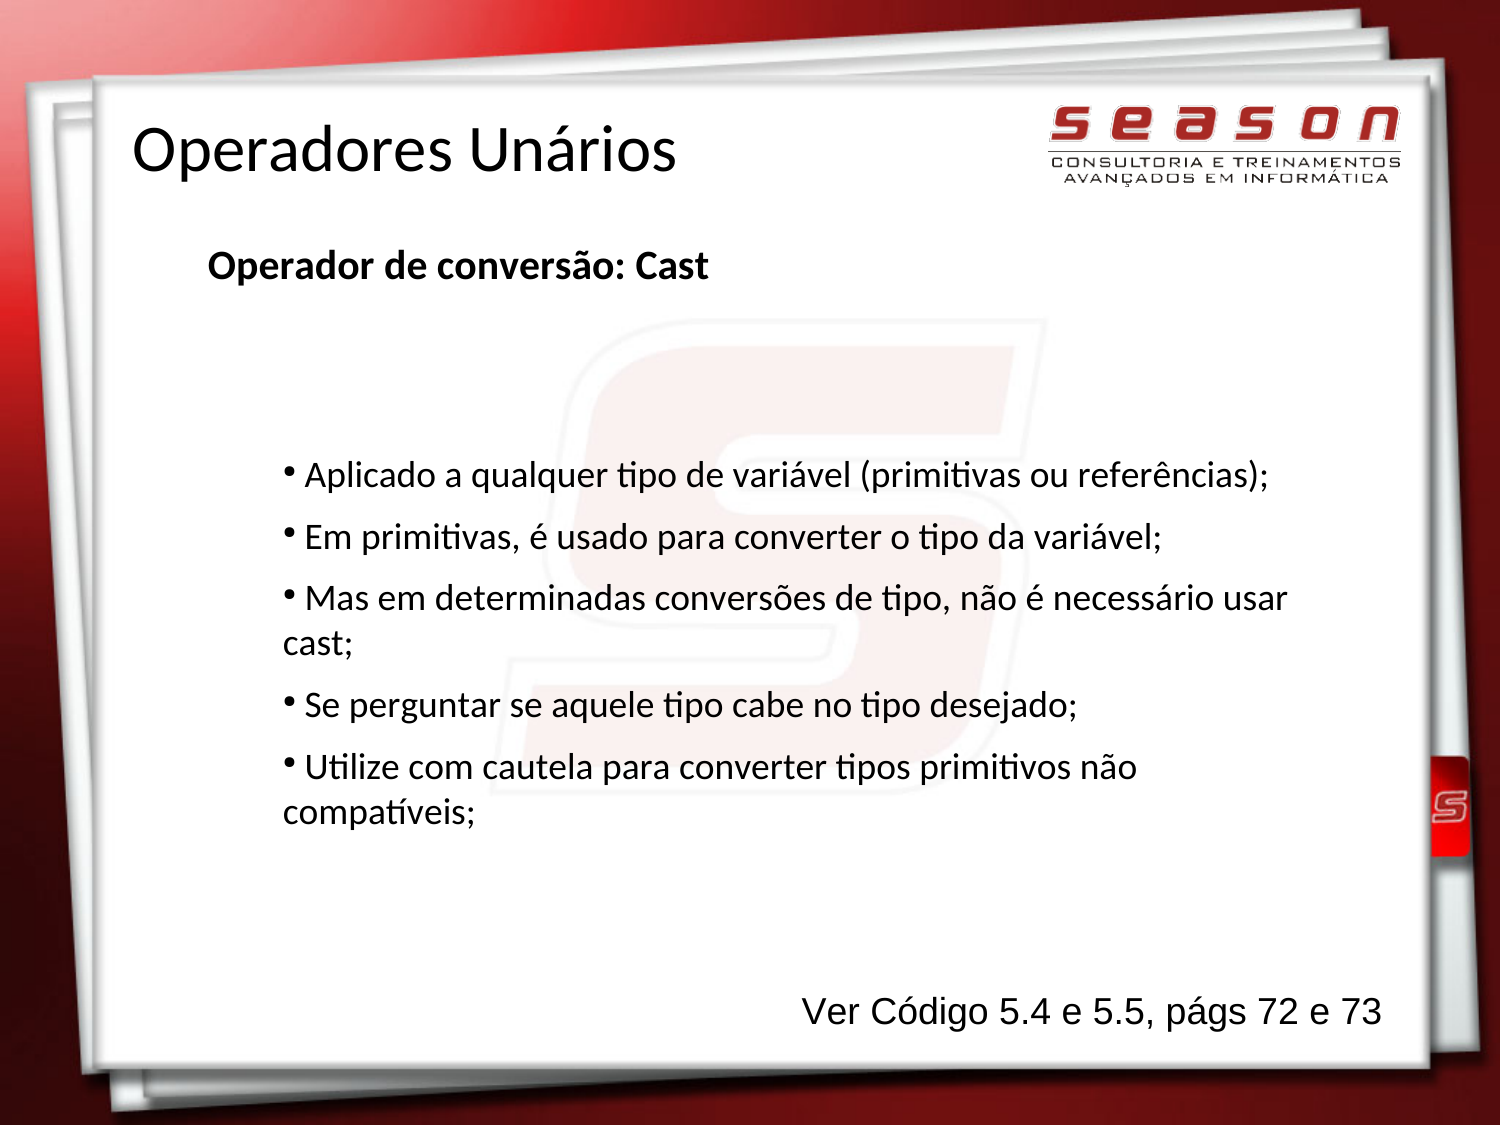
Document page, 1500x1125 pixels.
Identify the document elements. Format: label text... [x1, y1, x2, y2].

text_box Operador de conversão: Cast [207, 231, 1328, 296]
picture [0, 0, 1500, 1125]
text_box Ver Código 5.4 e 5.5, págs 72 e 73 [786, 979, 1398, 1040]
title Operadores Unários [118, 33, 1394, 257]
text_box Aplicado a qualquer tipo de variável (primitivas ou referências); Em primitivas, é usado para converter o tipo da variável; Mas em determinadas conversões de tipo, não é necessário usar cast; Se perguntar se aquele tipo cabe no tipo desejado; Utilize com cautela para converter tipos primitivos não compatíveis; [207, 307, 1328, 975]
